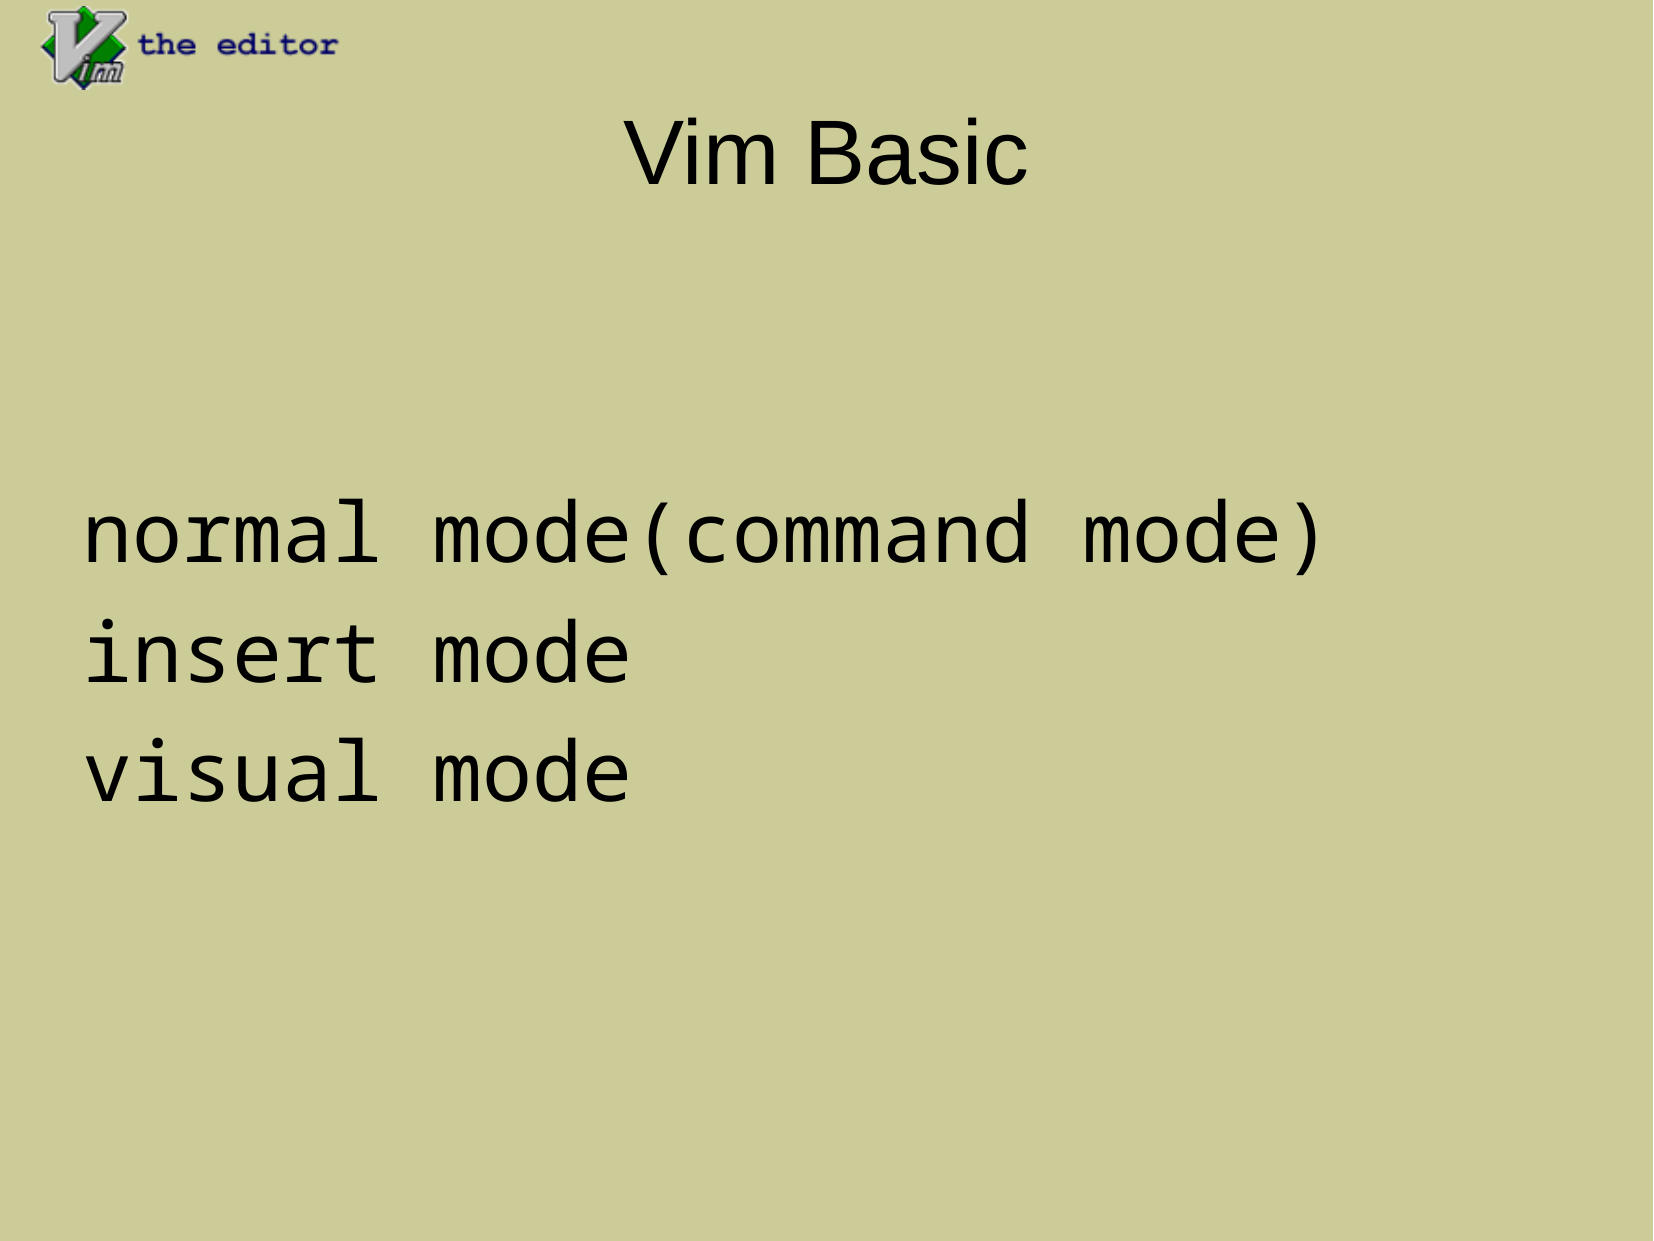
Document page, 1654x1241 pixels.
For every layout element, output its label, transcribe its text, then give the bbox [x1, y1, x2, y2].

picture [6, 6, 341, 91]
title Vim Basic [82, 49, 1571, 257]
subtitle normal mode(command mode) insert mode visual mode [82, 290, 1571, 1010]
